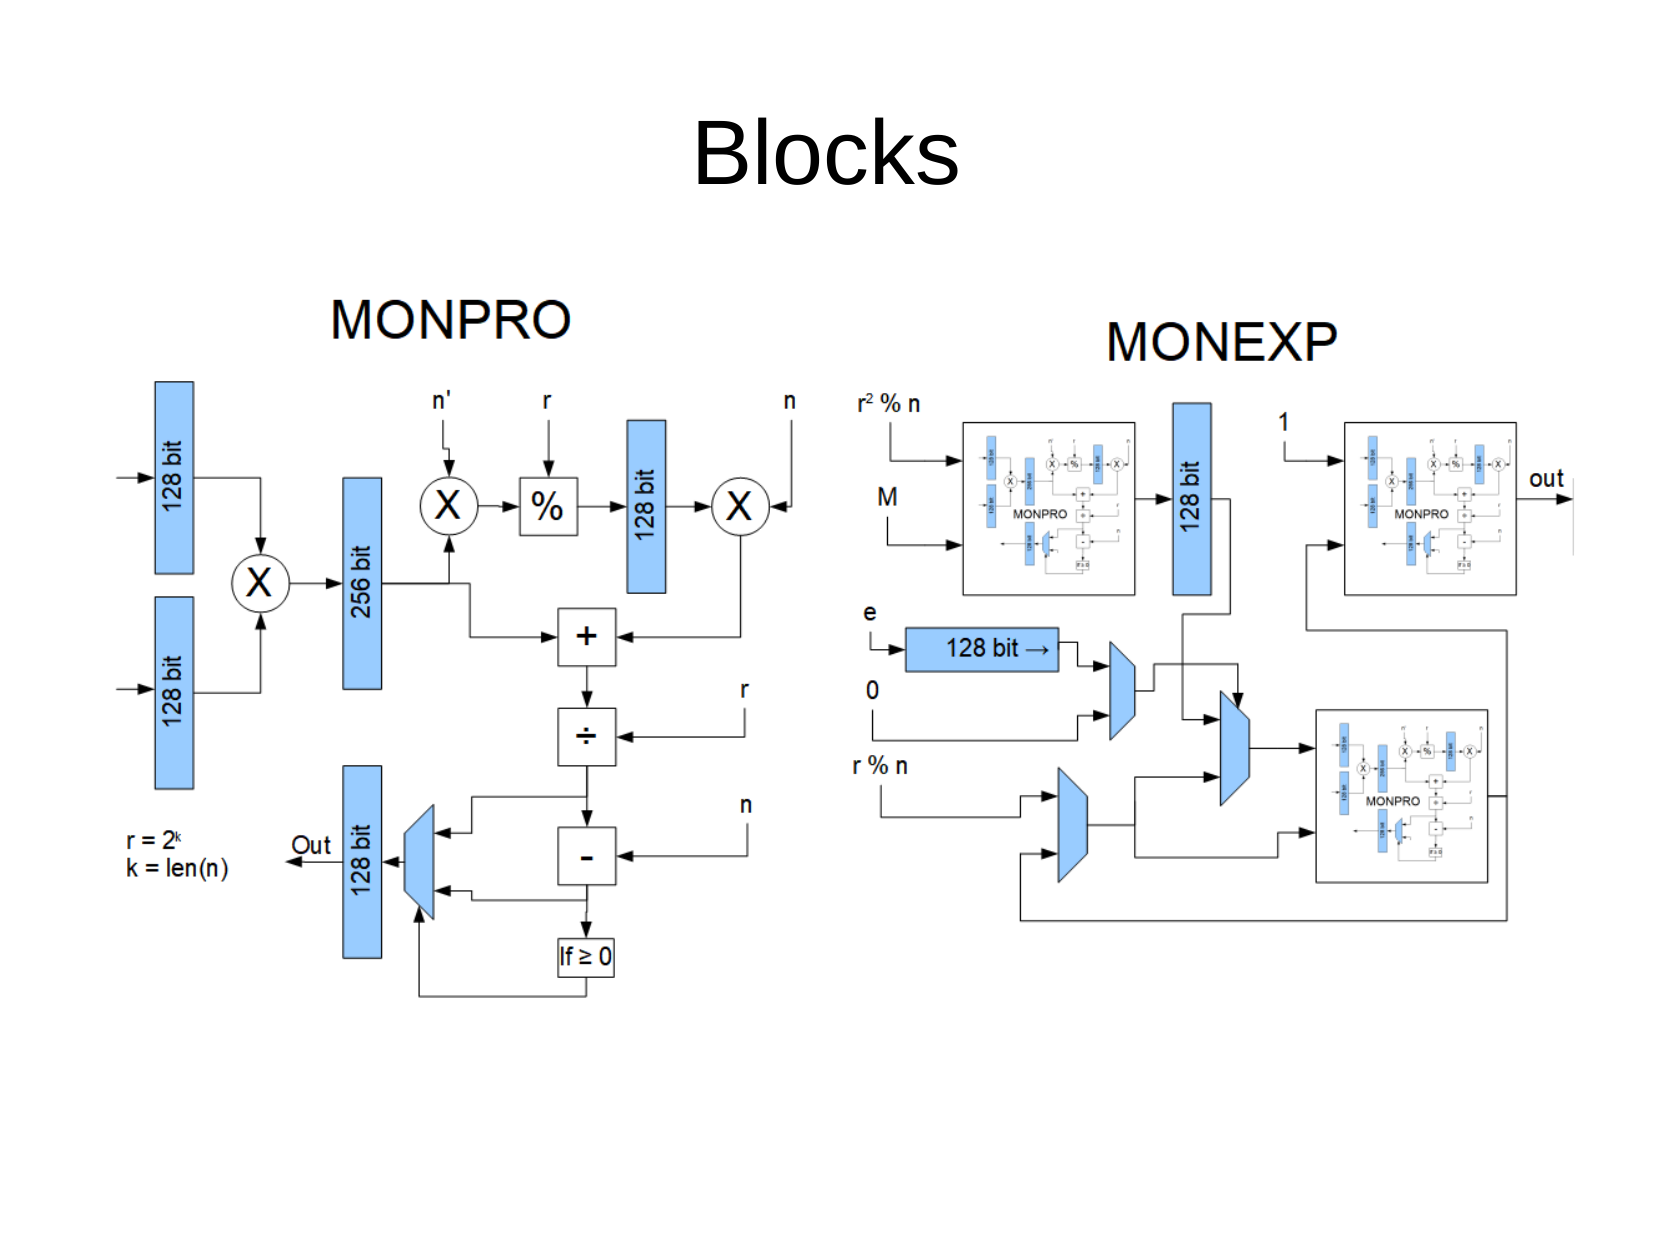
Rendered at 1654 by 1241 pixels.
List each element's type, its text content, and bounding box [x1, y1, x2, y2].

picture [101, 280, 815, 1028]
picture [850, 316, 1575, 1010]
title Blocks [82, 49, 1571, 257]
